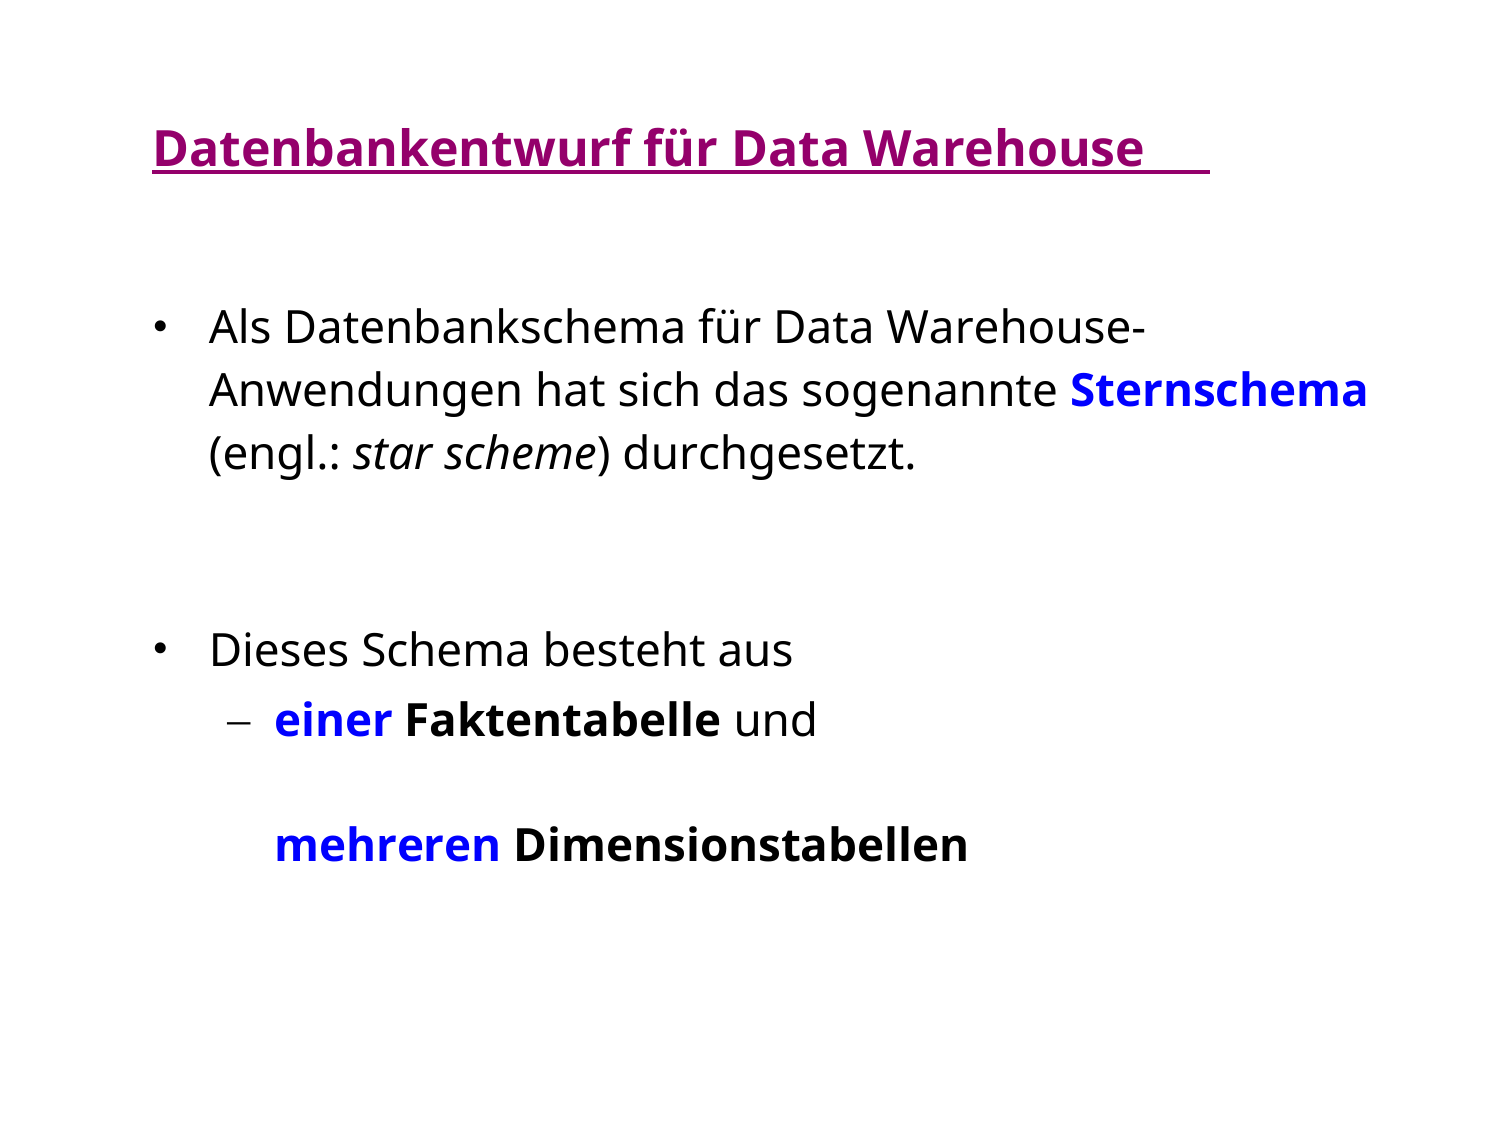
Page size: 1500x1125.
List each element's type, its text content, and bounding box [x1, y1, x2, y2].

list Als Datenbankschema für Data Warehouse-Anwendungen hat sich das sogenannte Sternschema (engl.: star scheme) durchgesetzt. Dieses Schema besteht aus einer Faktentabelle und mehreren Dimensionstabellen [137, 287, 1413, 963]
title Datenbankentwurf für Data Warehouse [137, 29, 1413, 265]
